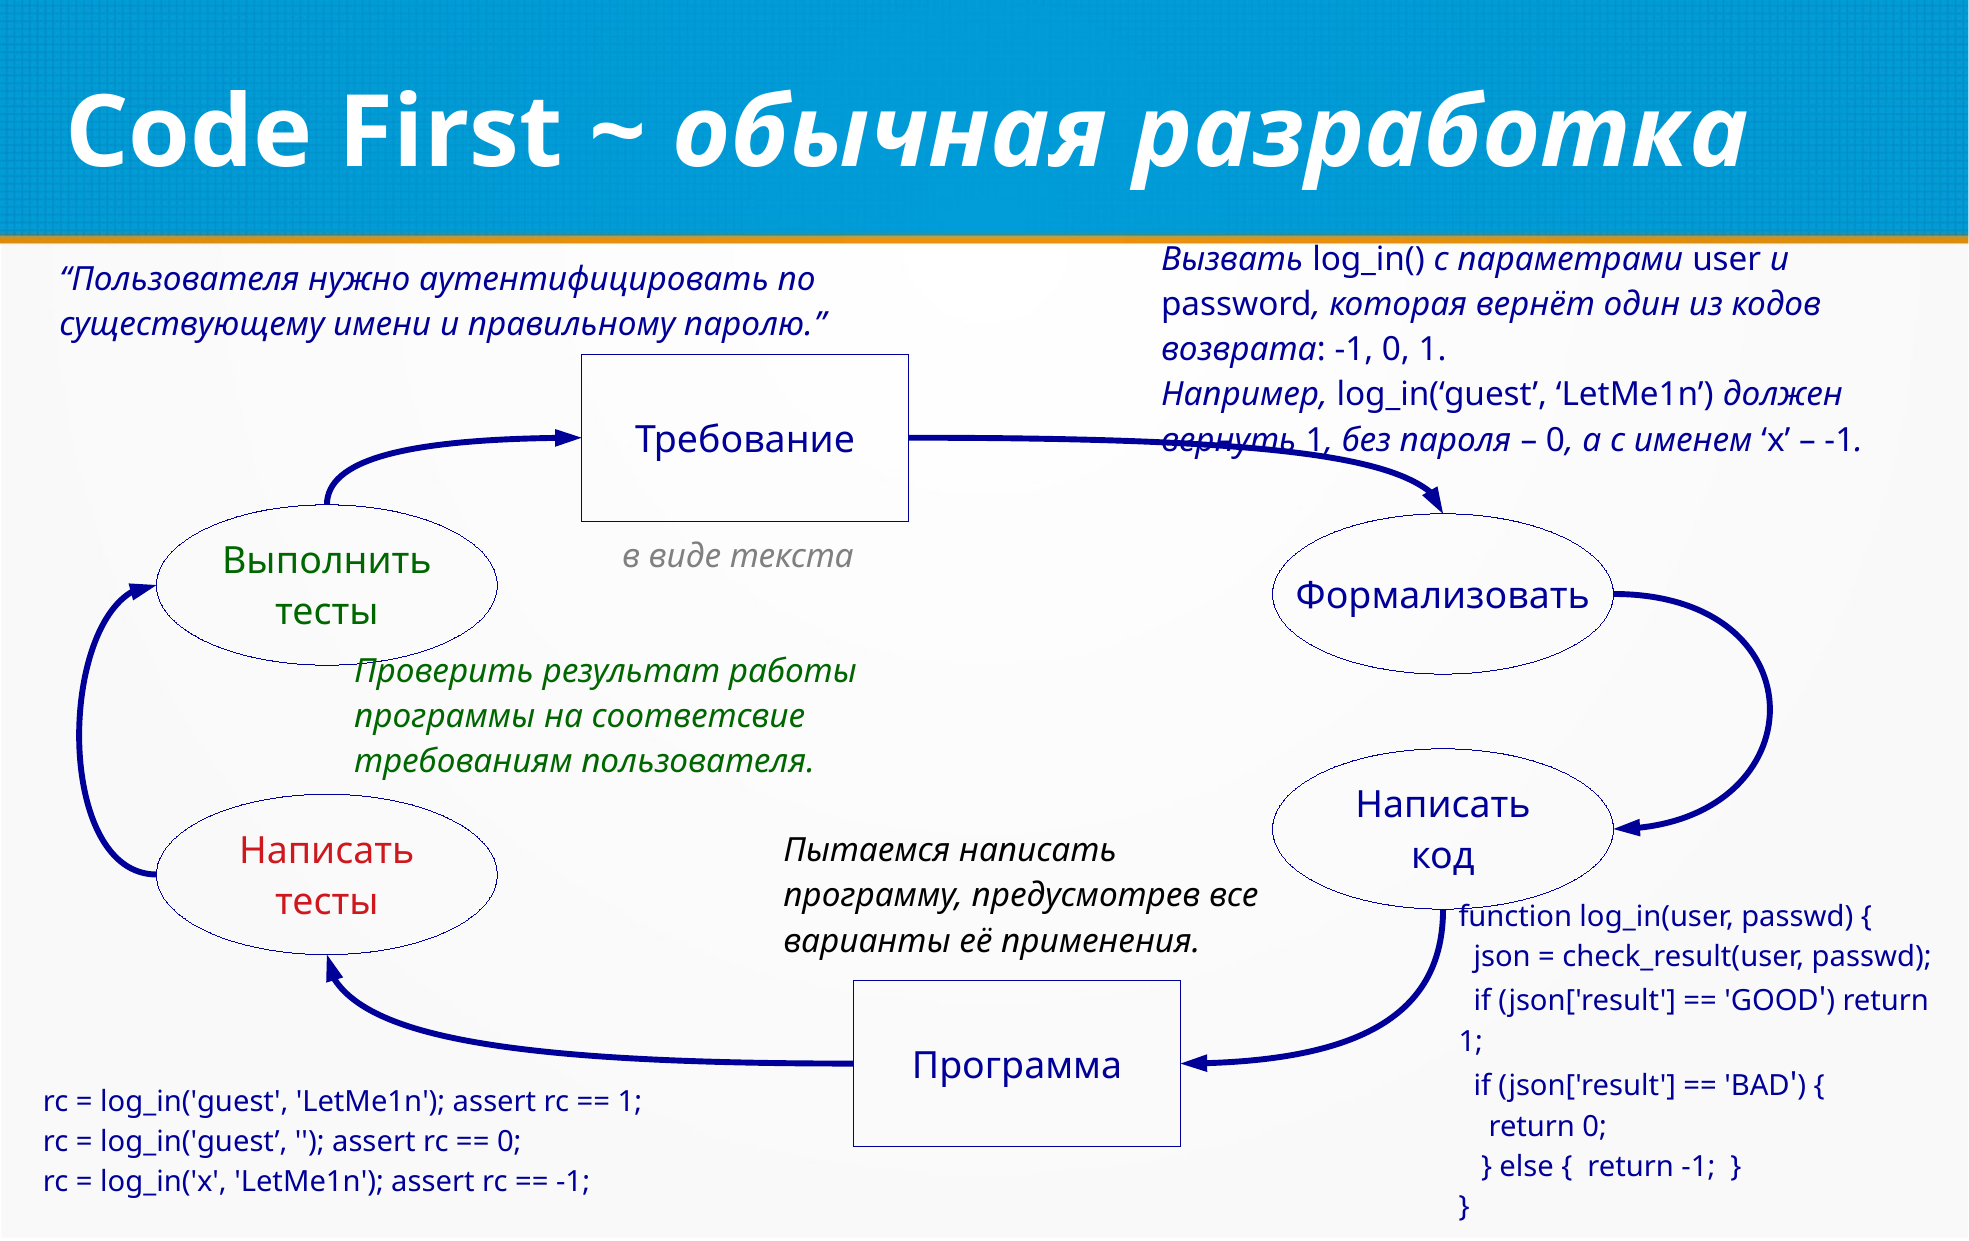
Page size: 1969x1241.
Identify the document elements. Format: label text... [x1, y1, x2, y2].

text_box Пытаемся написать программу, предусмотрев все варианты её применения. [777, 822, 1277, 966]
picture [1462, 442, 1471, 449]
text_box Выполнить тесты [156, 504, 498, 666]
text_box Code First ~ обычная разработка [59, 55, 1902, 200]
text_box Формализовать [1272, 513, 1614, 675]
text_box “Пользователя нужно аутентифицировать по существующему имени и правильному паролю.” [53, 228, 999, 372]
text_box Программа [853, 980, 1181, 1147]
picture [1550, 442, 1559, 449]
text_box function log_in(user, passwd) { json = check_result(user, passwd); if (json['result'] == 'GOOD') return 1; if (json['result'] == 'BAD') { return 0; } else { return -1; } } [1452, 899, 1959, 1222]
picture [83, 439, 1766, 1063]
text_box Требование [581, 372, 909, 522]
text_box rc = log_in('guest', 'LetMe1n'); assert rc == 1; rc = log_in('guest’, ''); assert rc == 0; rc = log_in('x', 'LetMe1n'); assert rc == -1; [36, 1062, 729, 1218]
picture [1346, 442, 1354, 449]
picture [1638, 442, 1646, 449]
picture [1587, 442, 1595, 449]
picture [0, 233, 1969, 1241]
picture [1442, 442, 1451, 449]
text_box Написать код [1273, 748, 1614, 910]
picture [1169, 249, 1177, 254]
text_box Вызвать log_in() с параметрами user и password, которая вернёт один из кодов возврата: -1, 0, 1. Например, log_in(‘guest’, ‘LetMe1n’) должен вернуть 1, без пароля – 0, а c именем ‘x’ – -1. [1155, 254, 1951, 442]
picture [1423, 442, 1431, 449]
text_box Написать тесты [156, 794, 498, 955]
text_box Проверить результат работы программы на соответсвие требованиям пользователя. [348, 662, 1035, 767]
text_box в виде текста [610, 525, 866, 585]
